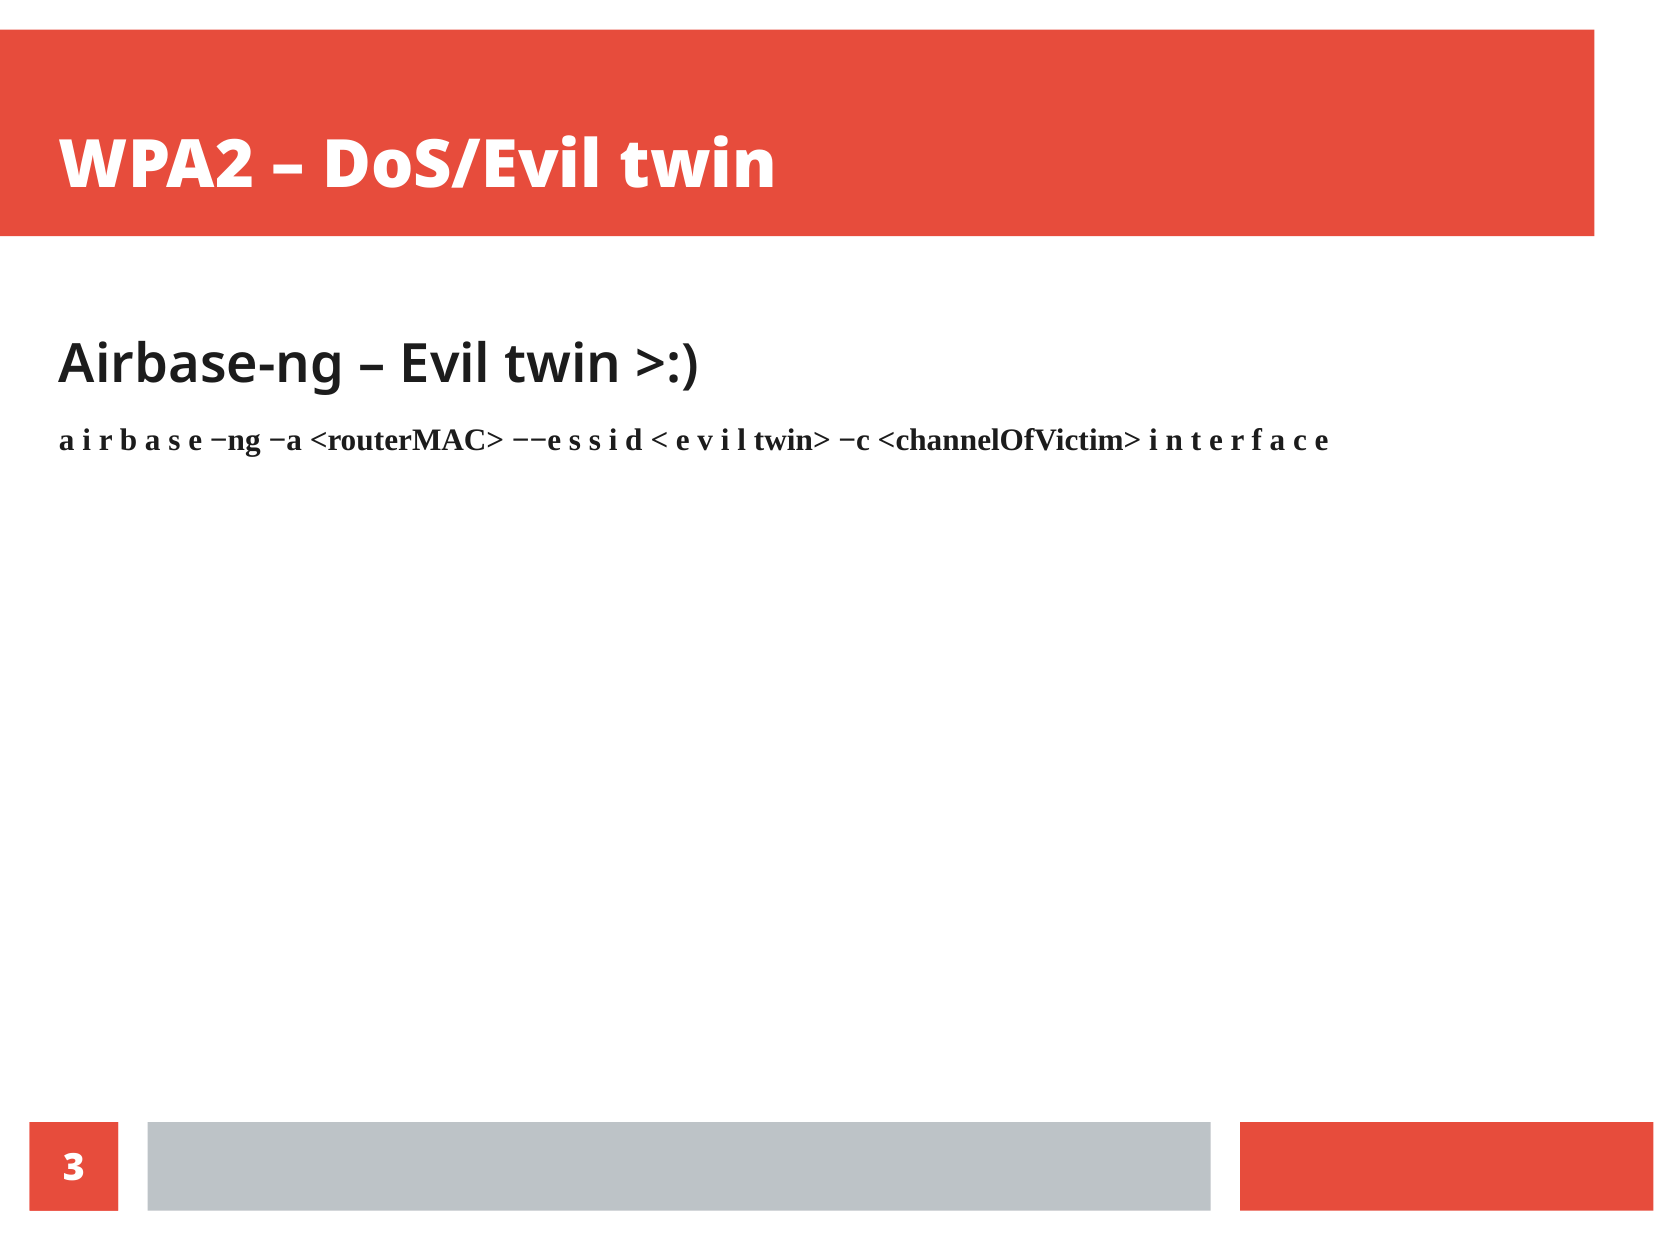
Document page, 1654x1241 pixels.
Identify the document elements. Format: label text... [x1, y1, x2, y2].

list Airbase-ng – Evil twin >:) a i r b a s e −ng −a <routerMAC> −−e s s i d < e v i l twin> −c <channelOfVictim> i n t e r f a c e [59, 324, 1565, 1093]
title WPA2 – DoS/Evil twin [59, 59, 1595, 207]
